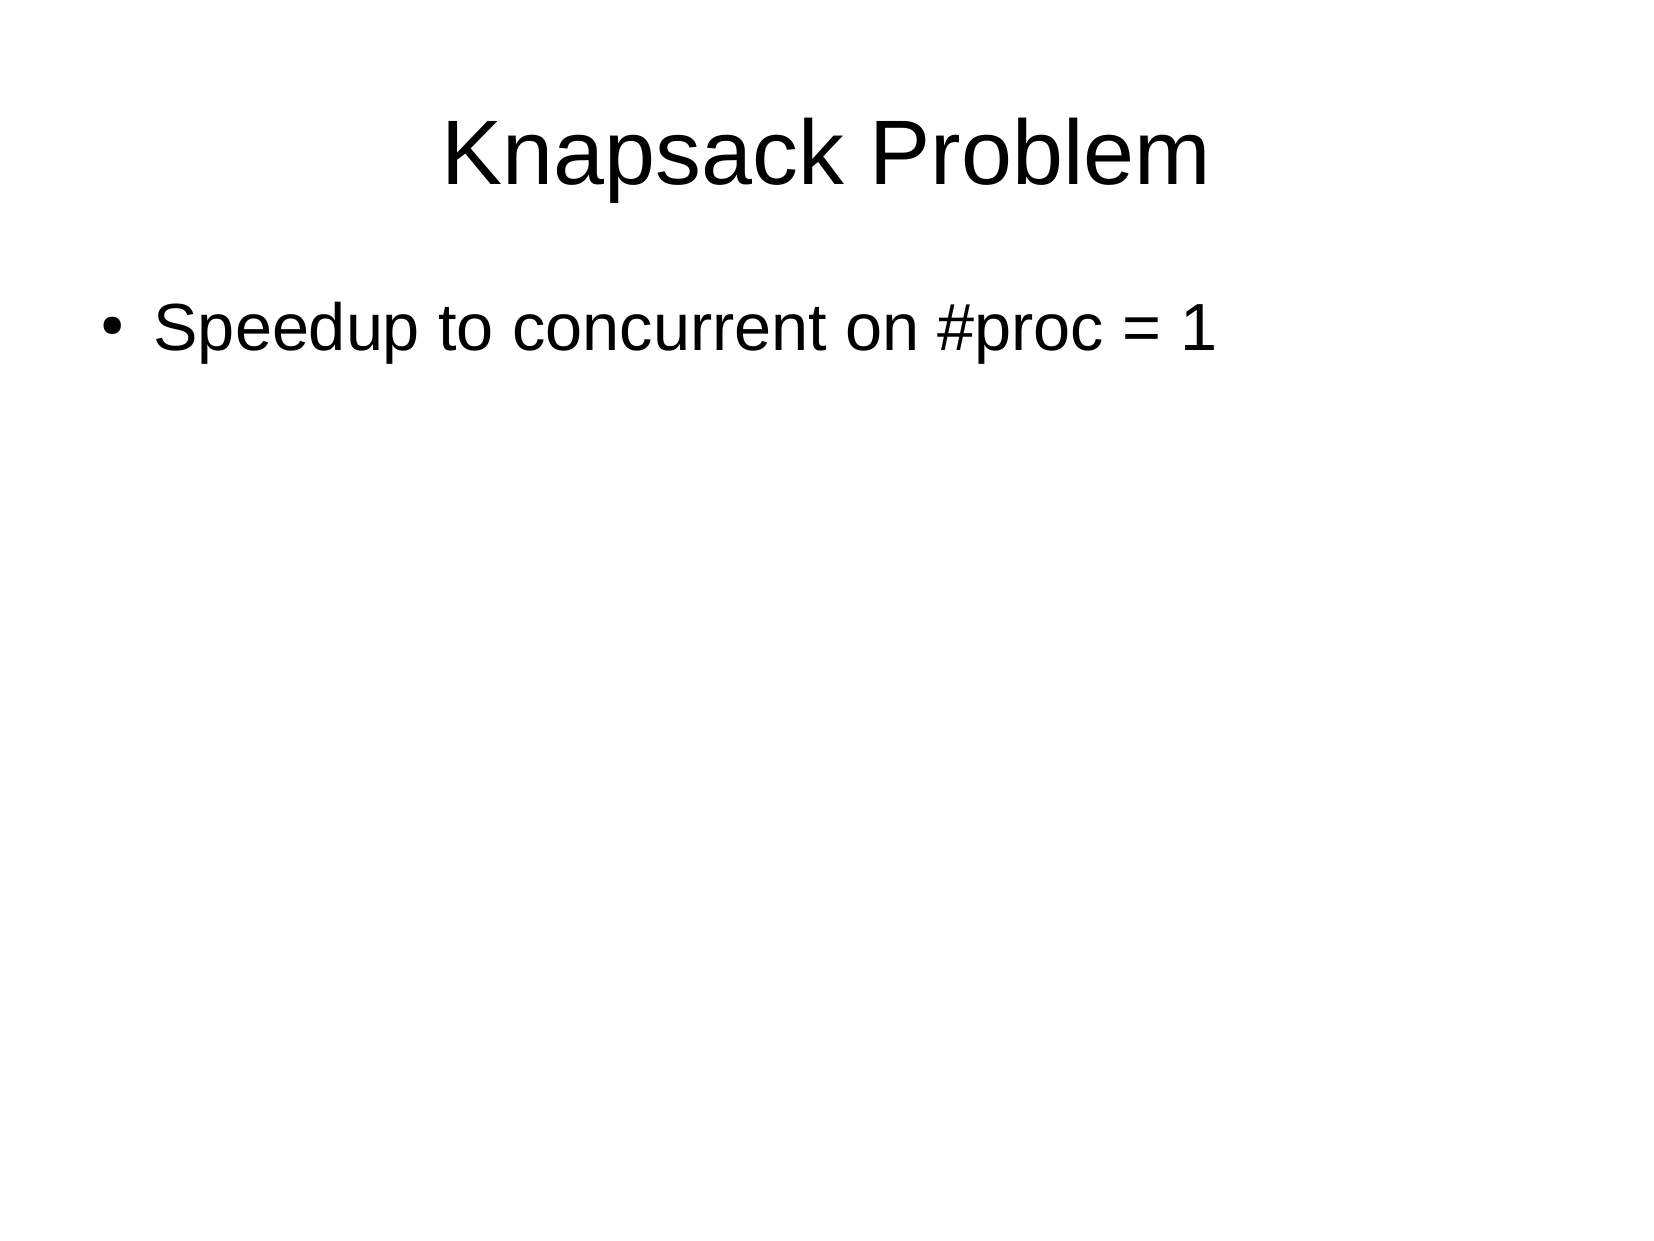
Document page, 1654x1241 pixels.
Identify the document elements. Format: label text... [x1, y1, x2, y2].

list Speedup to concurrent on #proc = 1 [82, 290, 1571, 1010]
title Knapsack Problem [82, 49, 1571, 257]
